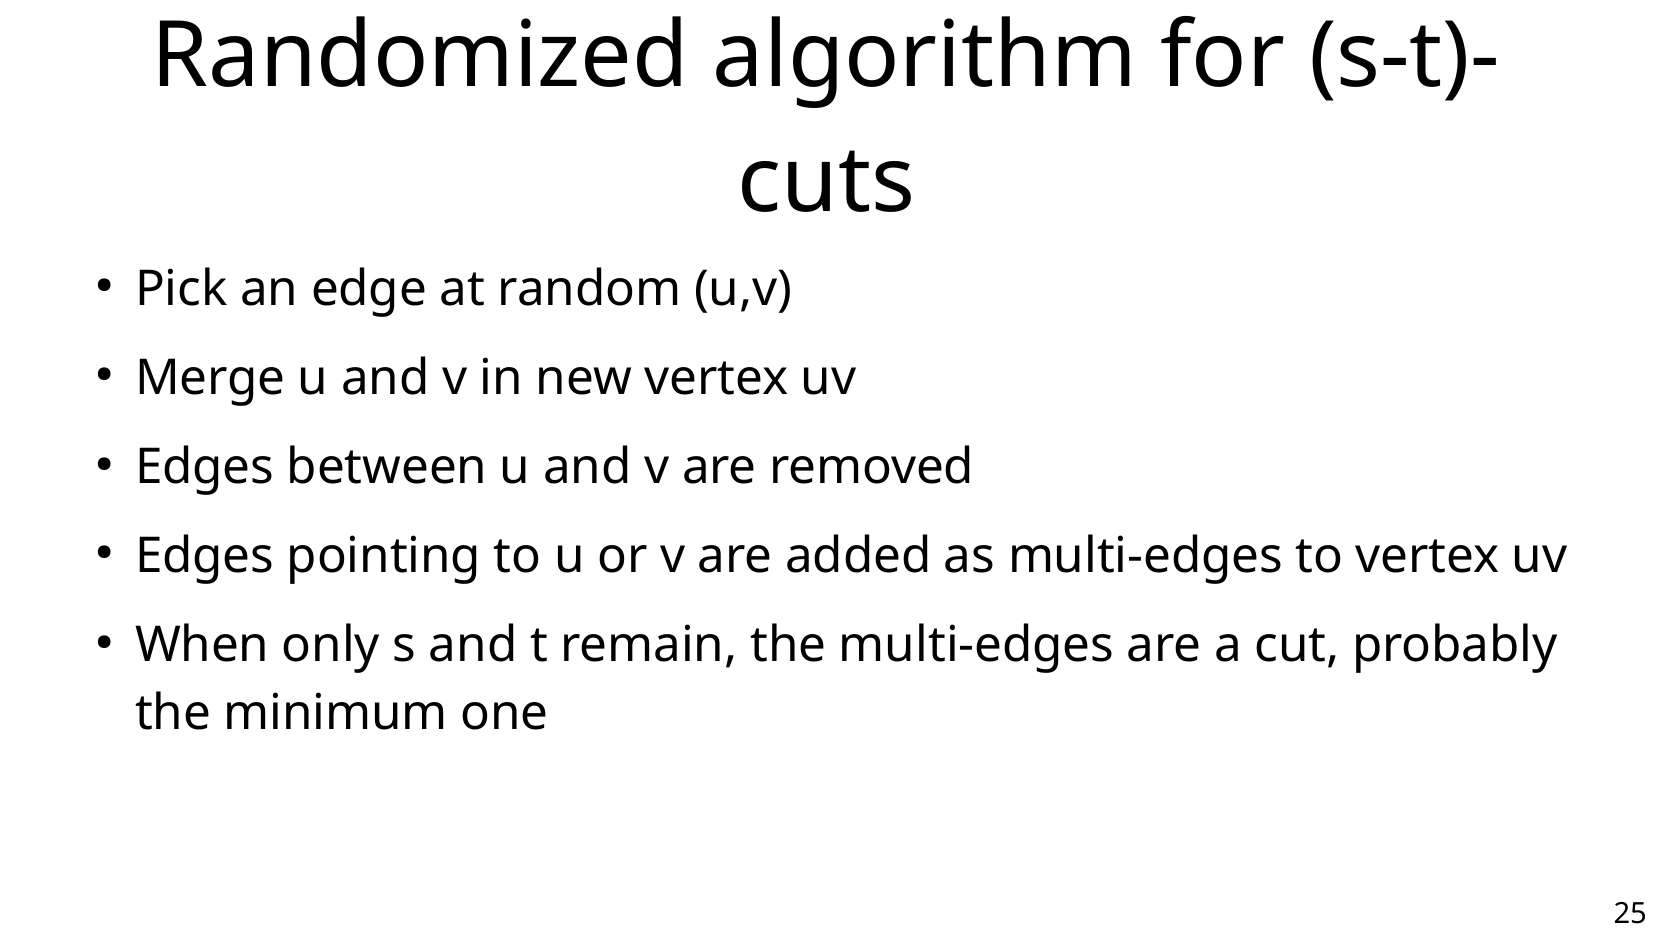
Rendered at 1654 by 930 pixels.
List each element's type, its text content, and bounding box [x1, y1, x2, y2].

title Randomized algorithm for (s-t)-cuts [82, 1, 1571, 225]
list Pick an edge at random (u,v) Merge u and v in new vertex uv Edges between u and v are removed Edges pointing to u or v are added as multi-edges to vertex uv When only s and t remain, the multi-edges are a cut, probably the minimum one [82, 252, 1571, 793]
